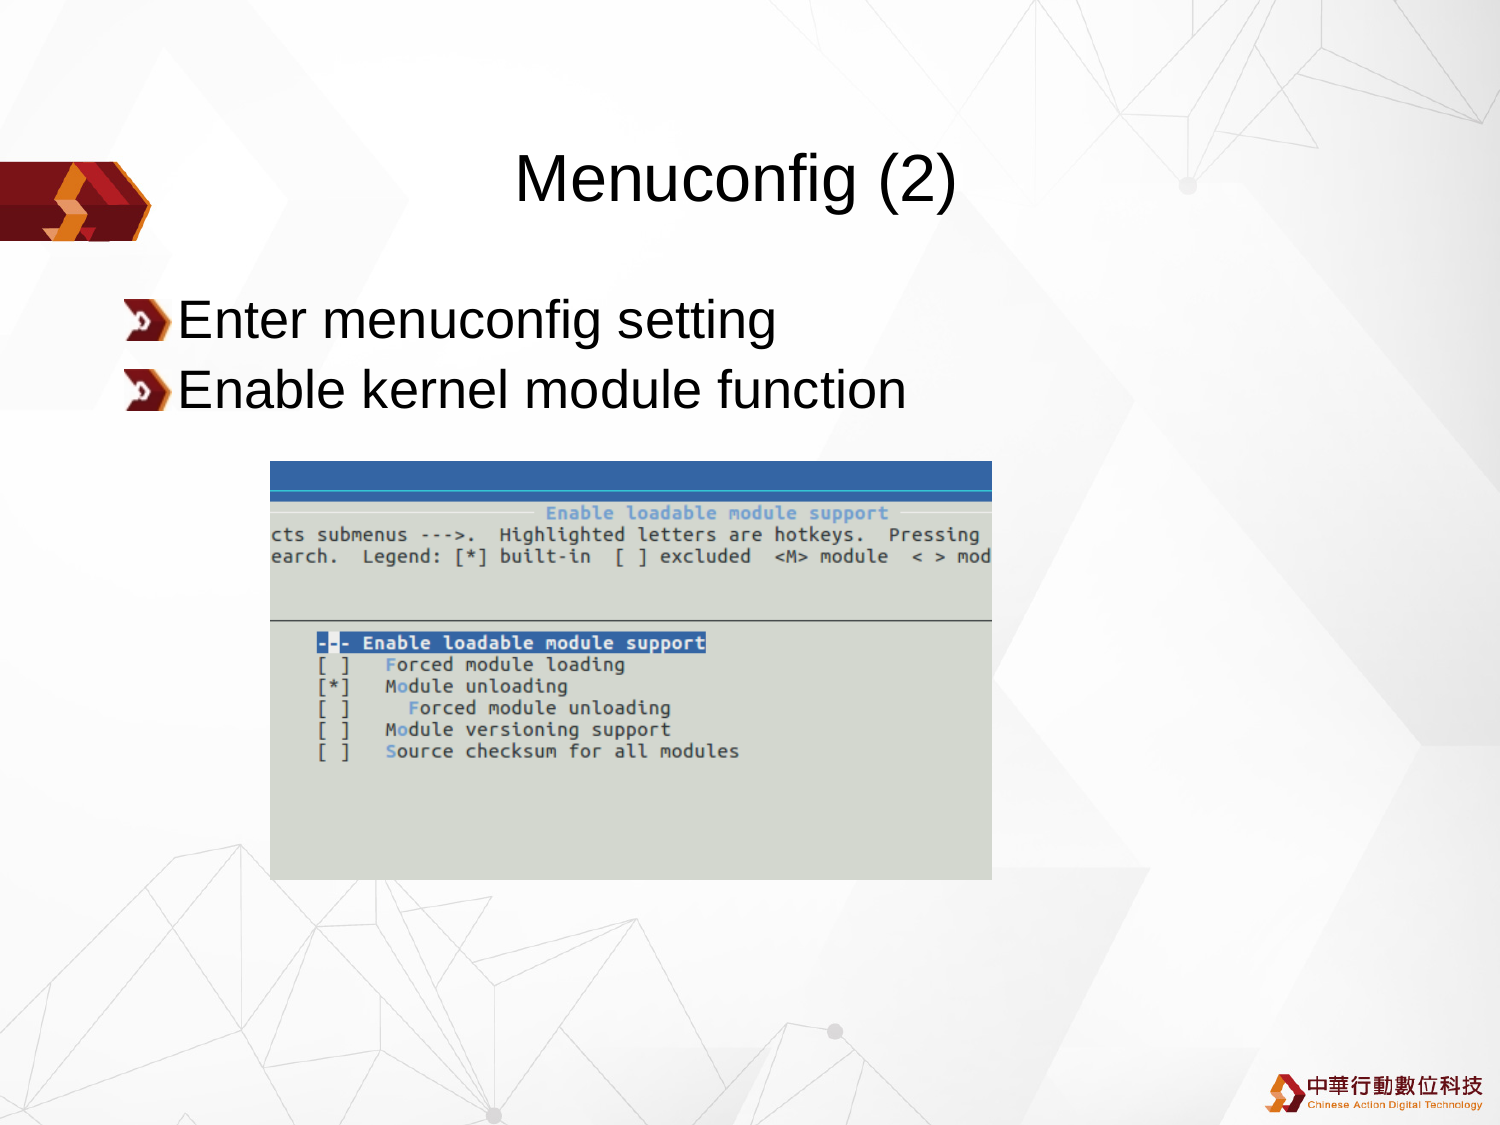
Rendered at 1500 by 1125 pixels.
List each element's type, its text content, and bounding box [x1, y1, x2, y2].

picture [0, 0, 1500, 1125]
list Enter menuconfig setting Enable kernel module function [107, 290, 1425, 943]
title Menuconfig (2) [107, 101, 1367, 255]
